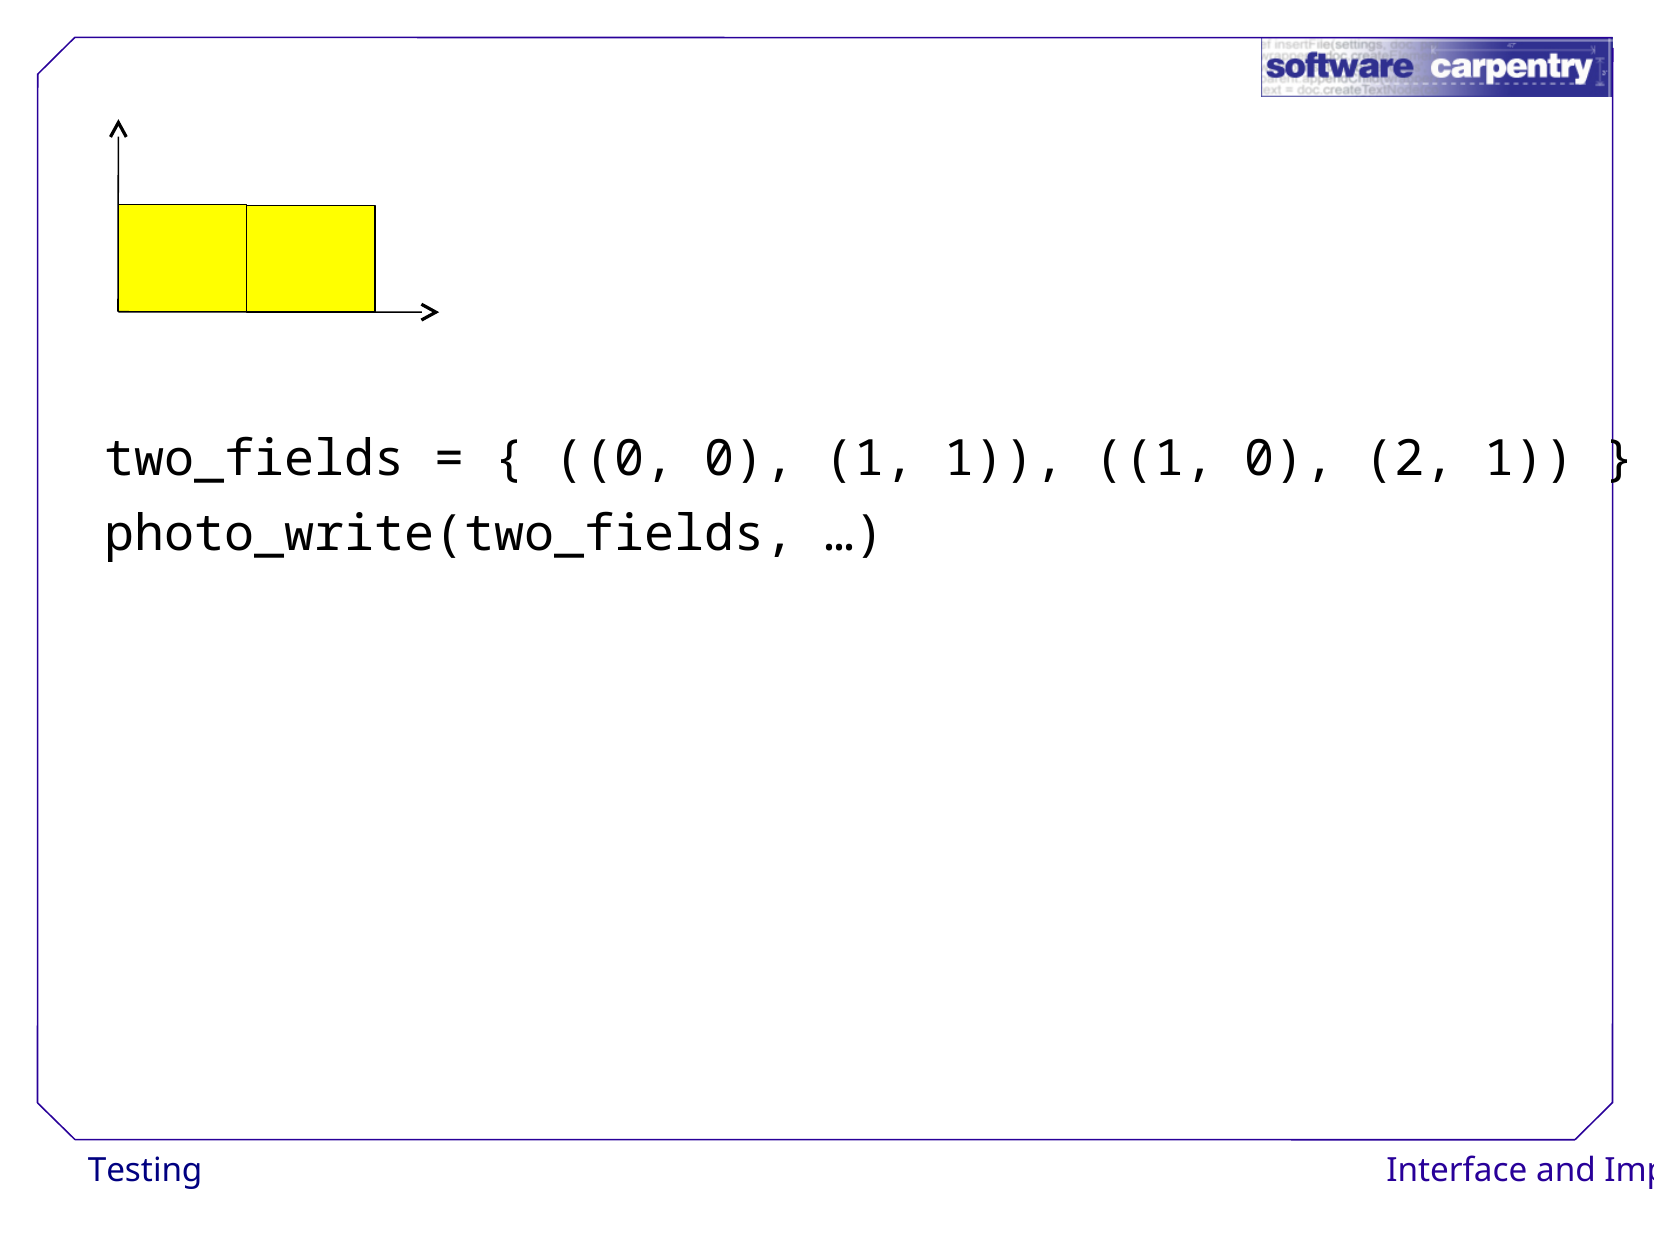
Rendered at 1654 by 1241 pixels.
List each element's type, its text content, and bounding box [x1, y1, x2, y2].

text_box [119, 204, 376, 313]
text_box two_fields = { ((0, 0), (1, 1)), ((1, 0), (2, 1)) } photo_write(two_fields, …) [89, 403, 1442, 602]
picture [1261, 39, 1613, 97]
